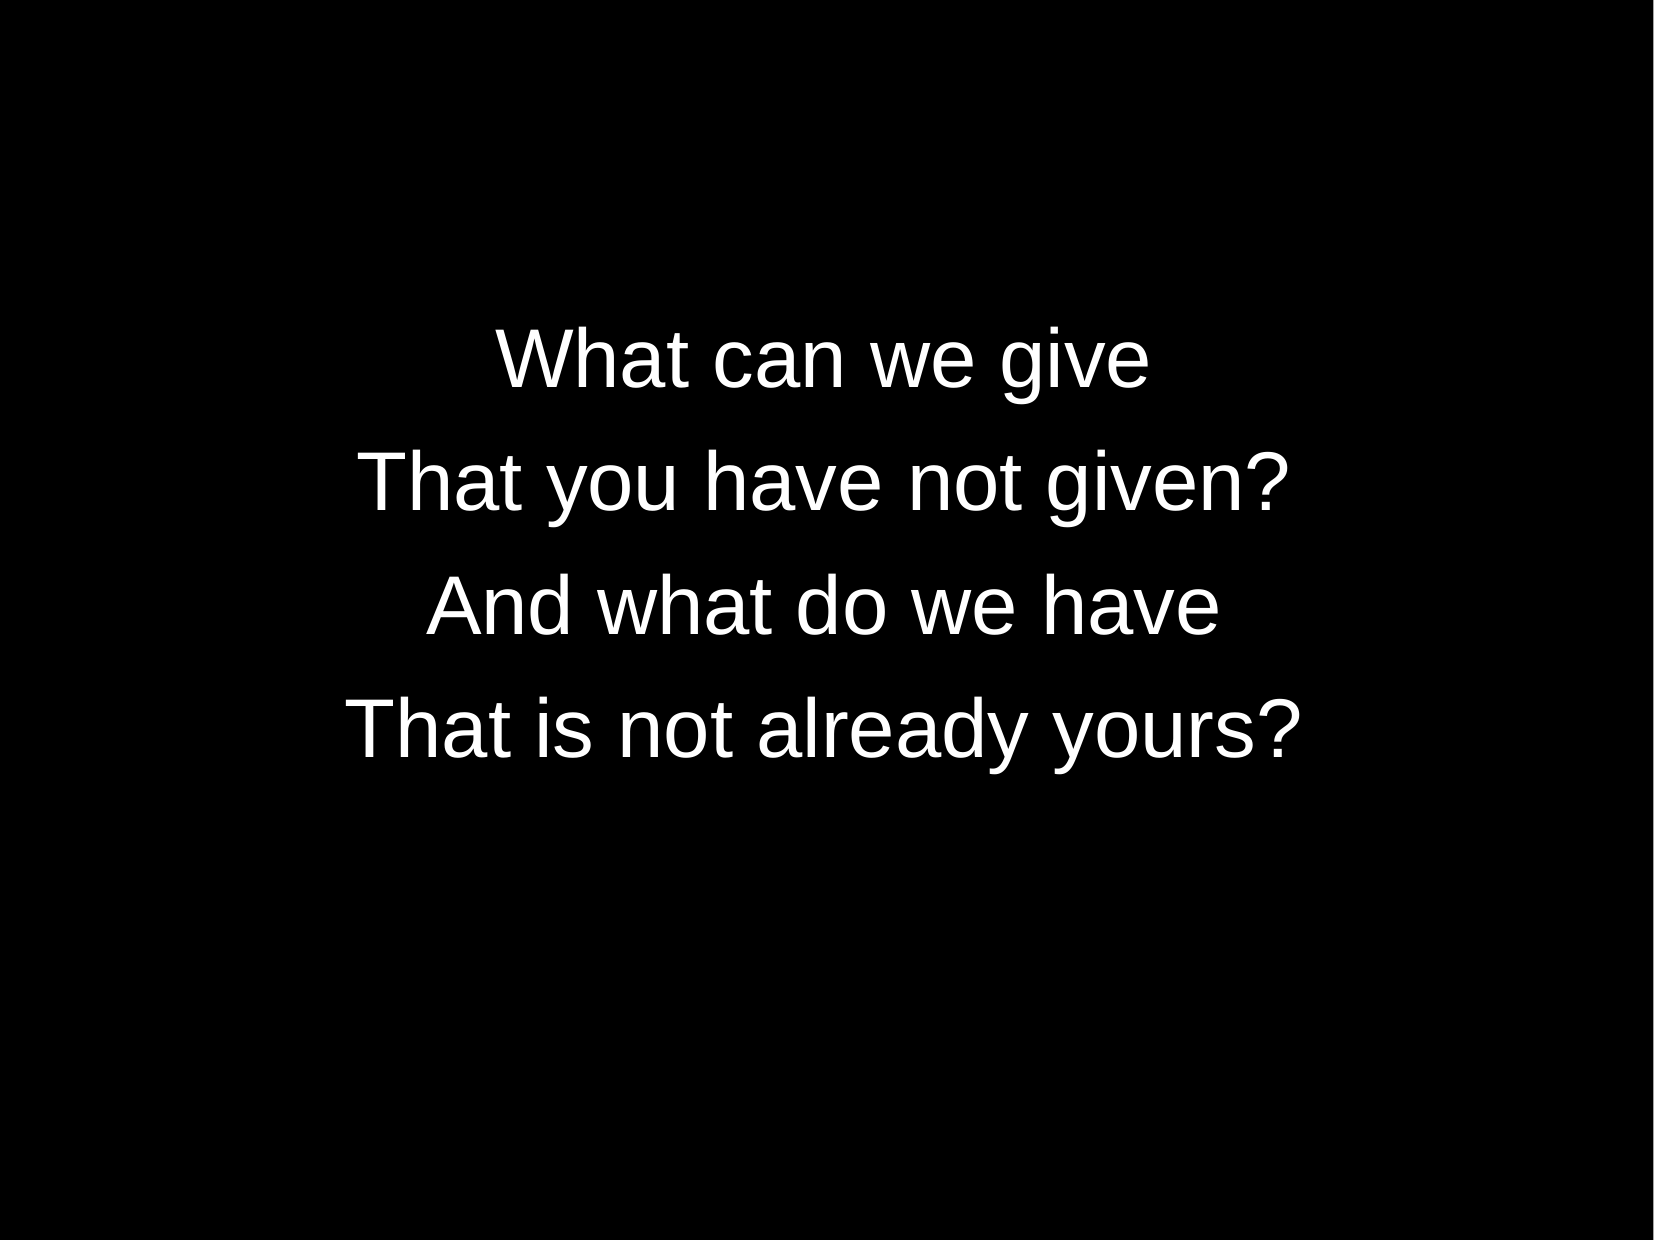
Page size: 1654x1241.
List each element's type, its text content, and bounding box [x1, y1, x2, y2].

list What can we give That you have not given? And what do we have That is not already yours? [0, 307, 1654, 1027]
